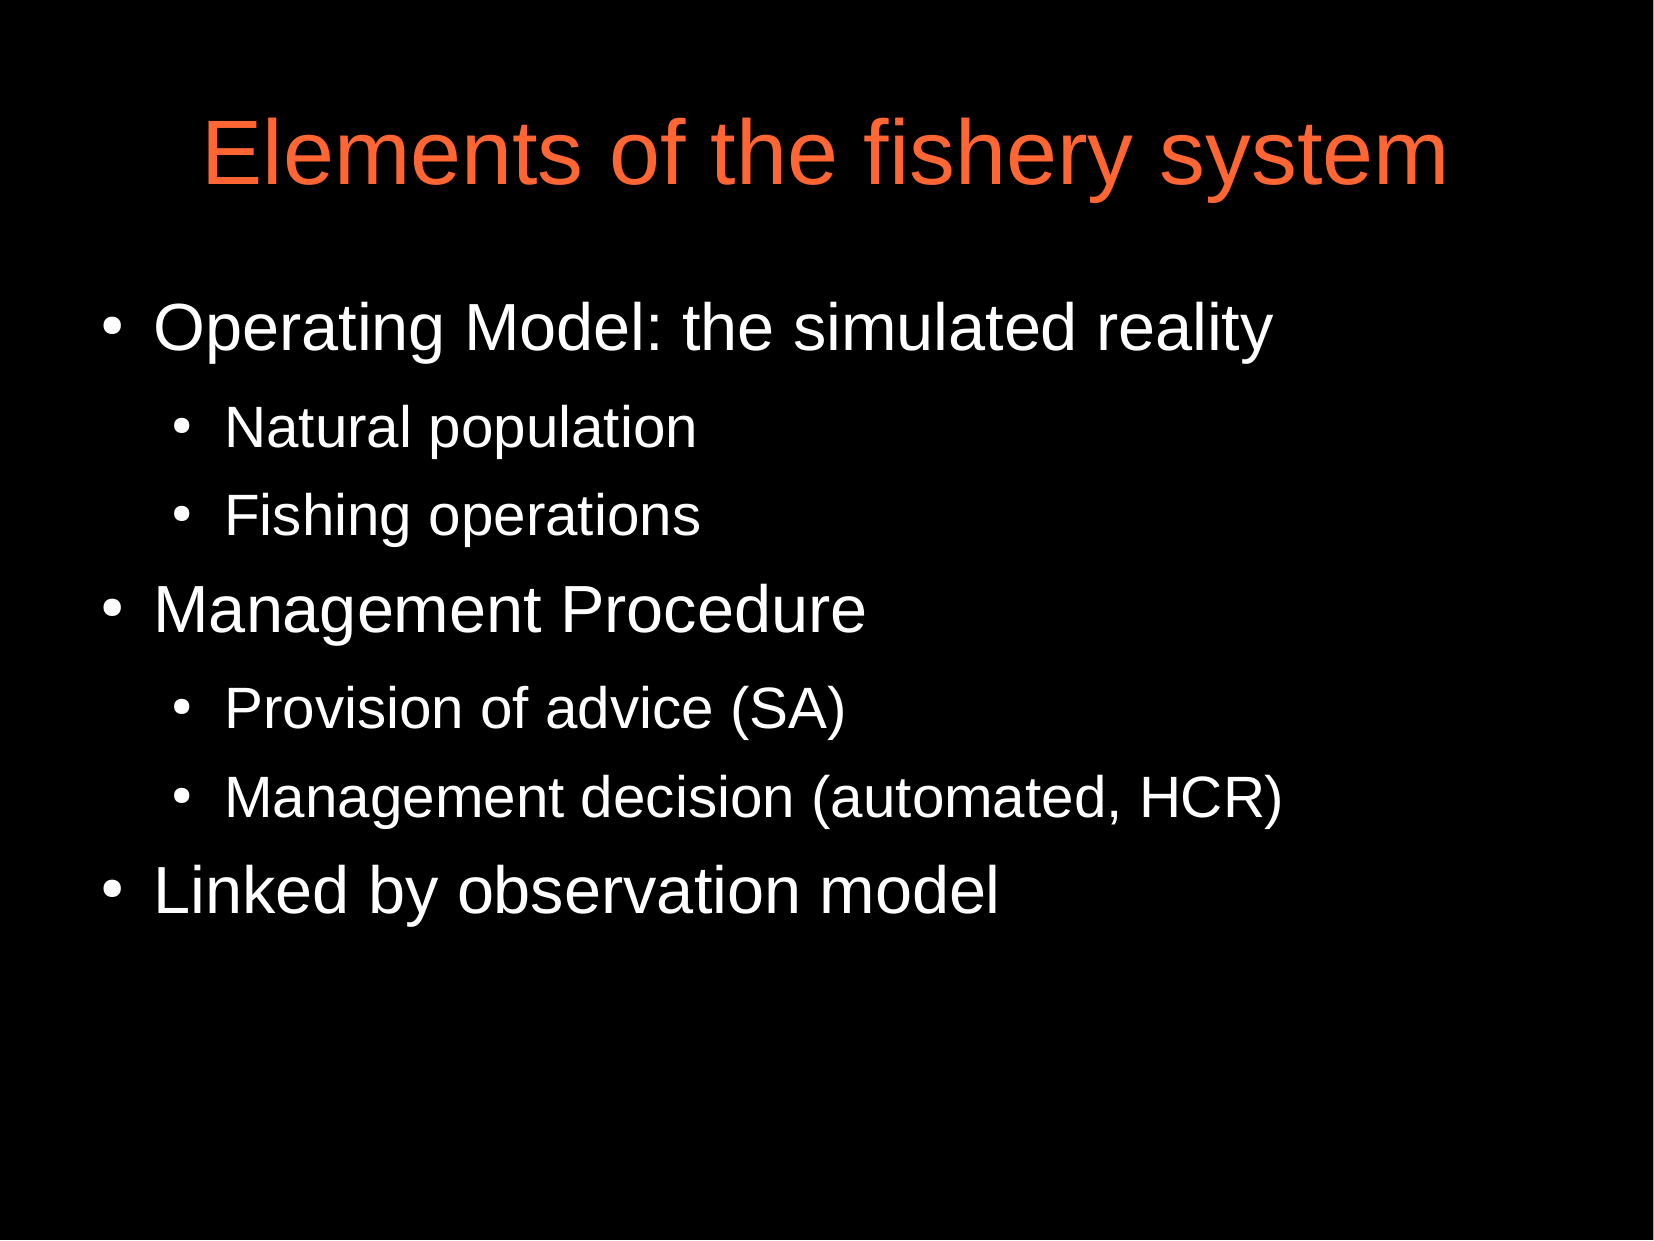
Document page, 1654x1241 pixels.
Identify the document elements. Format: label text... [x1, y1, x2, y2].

title Elements of the fishery system [82, 49, 1571, 257]
list Operating Model: the simulated reality Natural population Fishing operations Management Procedure Provision of advice (SA) Management decision (automated, HCR) Linked by observation model [82, 290, 1571, 1109]
